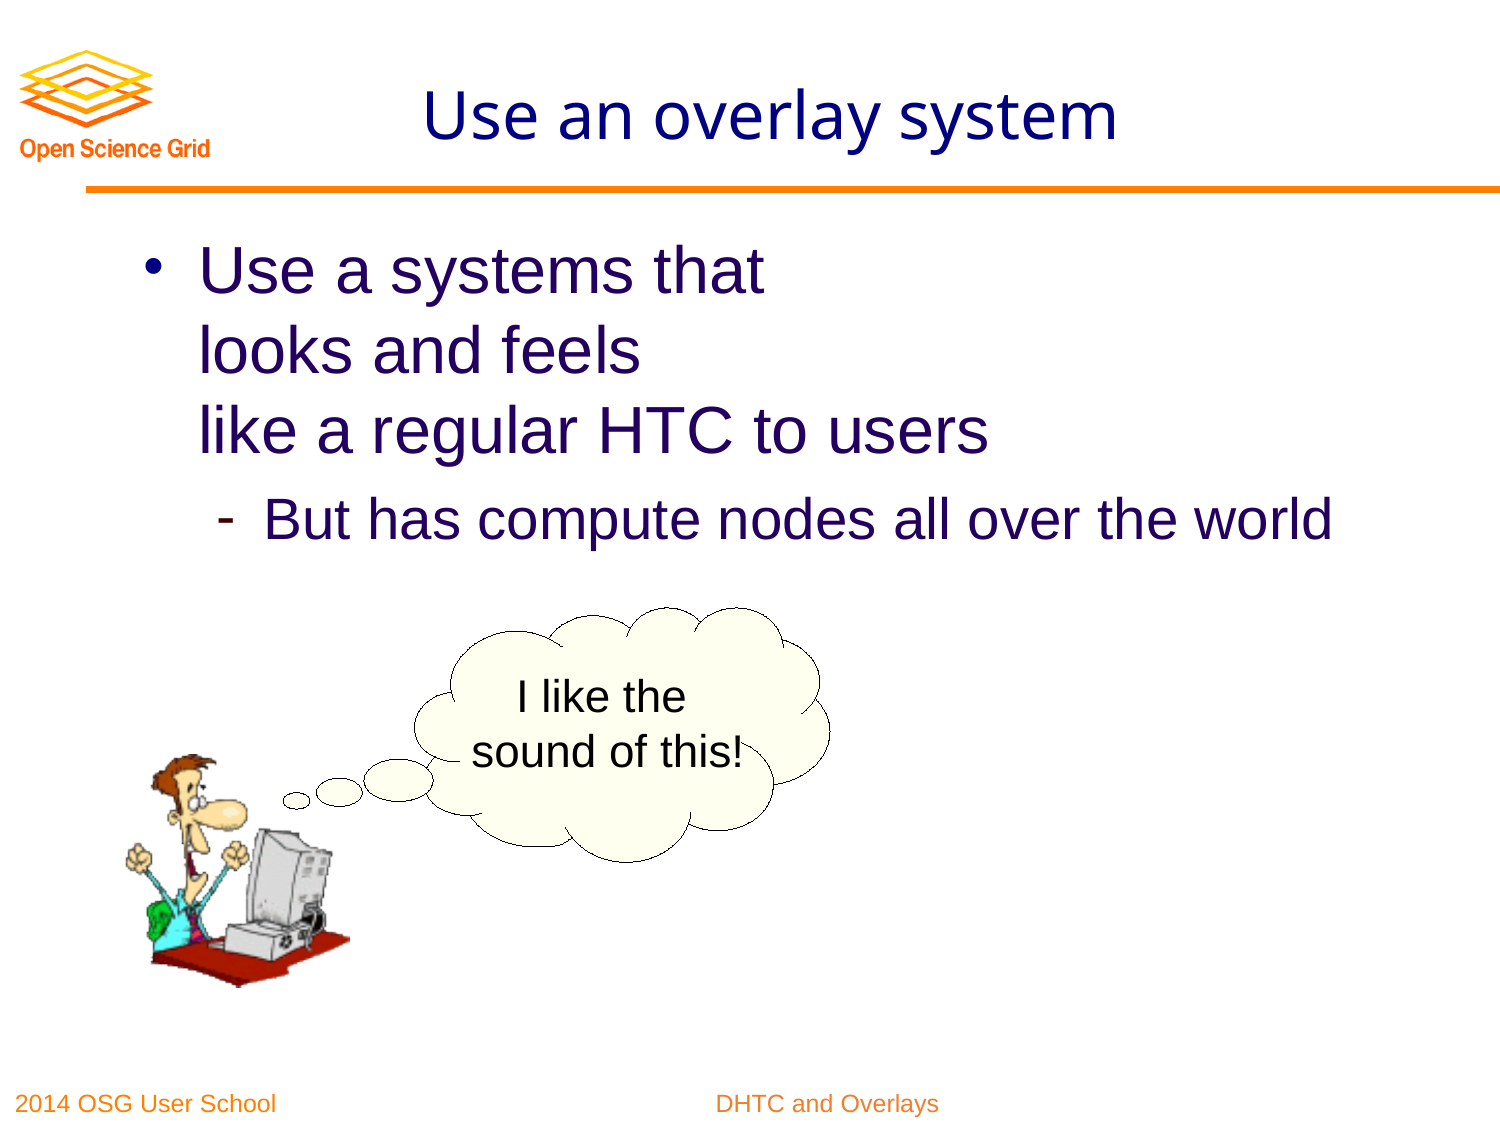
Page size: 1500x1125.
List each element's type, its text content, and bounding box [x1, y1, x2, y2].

picture [0, 27, 201, 179]
picture [124, 754, 350, 989]
title Use an overlay system [201, 18, 1342, 207]
text_box I like the sound of this! [316, 778, 363, 807]
text_box I like the sound of this! [363, 607, 831, 863]
list Use a systems that looks and feels like a regular HTC to users But has compute nodes all over the world [127, 218, 1403, 872]
